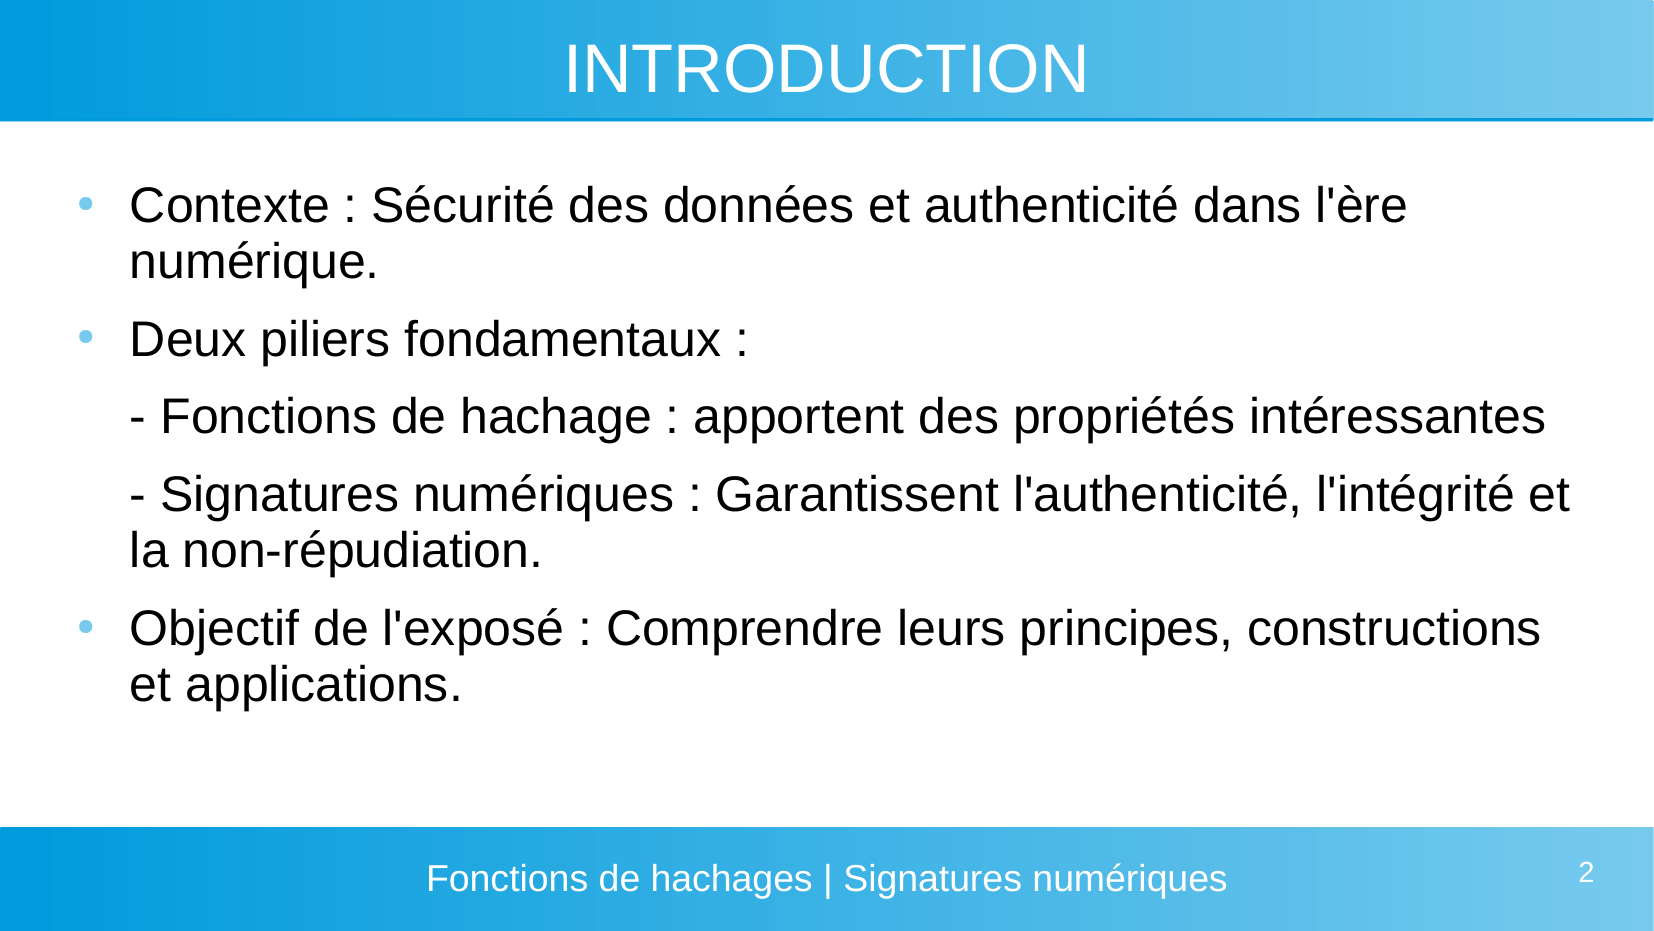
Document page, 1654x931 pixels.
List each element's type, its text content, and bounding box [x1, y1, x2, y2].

list Contexte : Sécurité des données et authenticité dans l'ère numérique. Deux piliers fondamentaux : - Fonctions de hachage : apportent des propriétés intéressantes - Signatures numériques : Garantissent l'authenticité, l'intégrité et la non-répudiation. Objectif de l'exposé : Comprendre leurs principes, constructions et applications. [59, 177, 1595, 768]
title INTRODUCTION [59, 29, 1595, 108]
